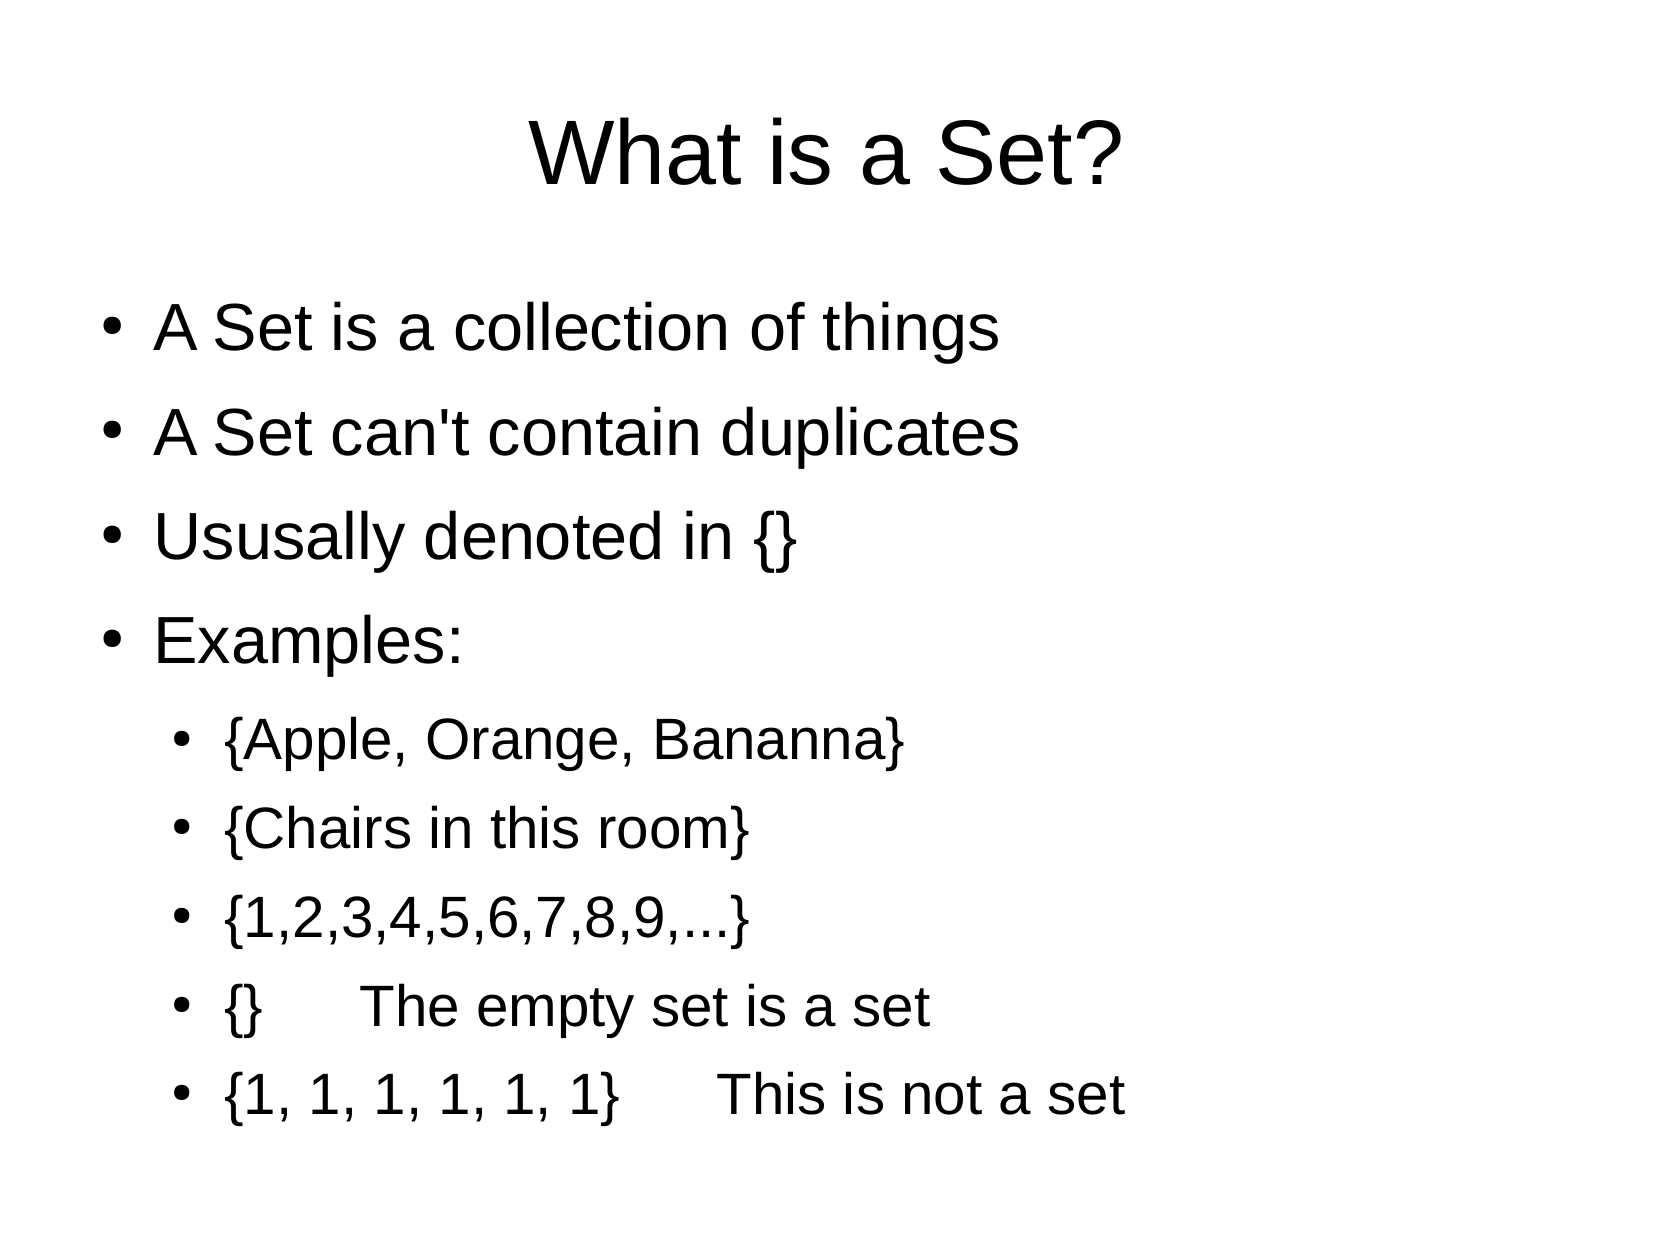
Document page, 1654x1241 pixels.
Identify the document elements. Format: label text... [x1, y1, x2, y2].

title What is a Set? [82, 49, 1571, 257]
list A Set is a collection of things A Set can't contain duplicates Ususally denoted in {} Examples: {Apple, Orange, Bananna} {Chairs in this room} {1,2,3,4,5,6,7,8,9,...} {} The empty set is a set {1, 1, 1, 1, 1, 1} This is not a set [82, 290, 1571, 1126]
